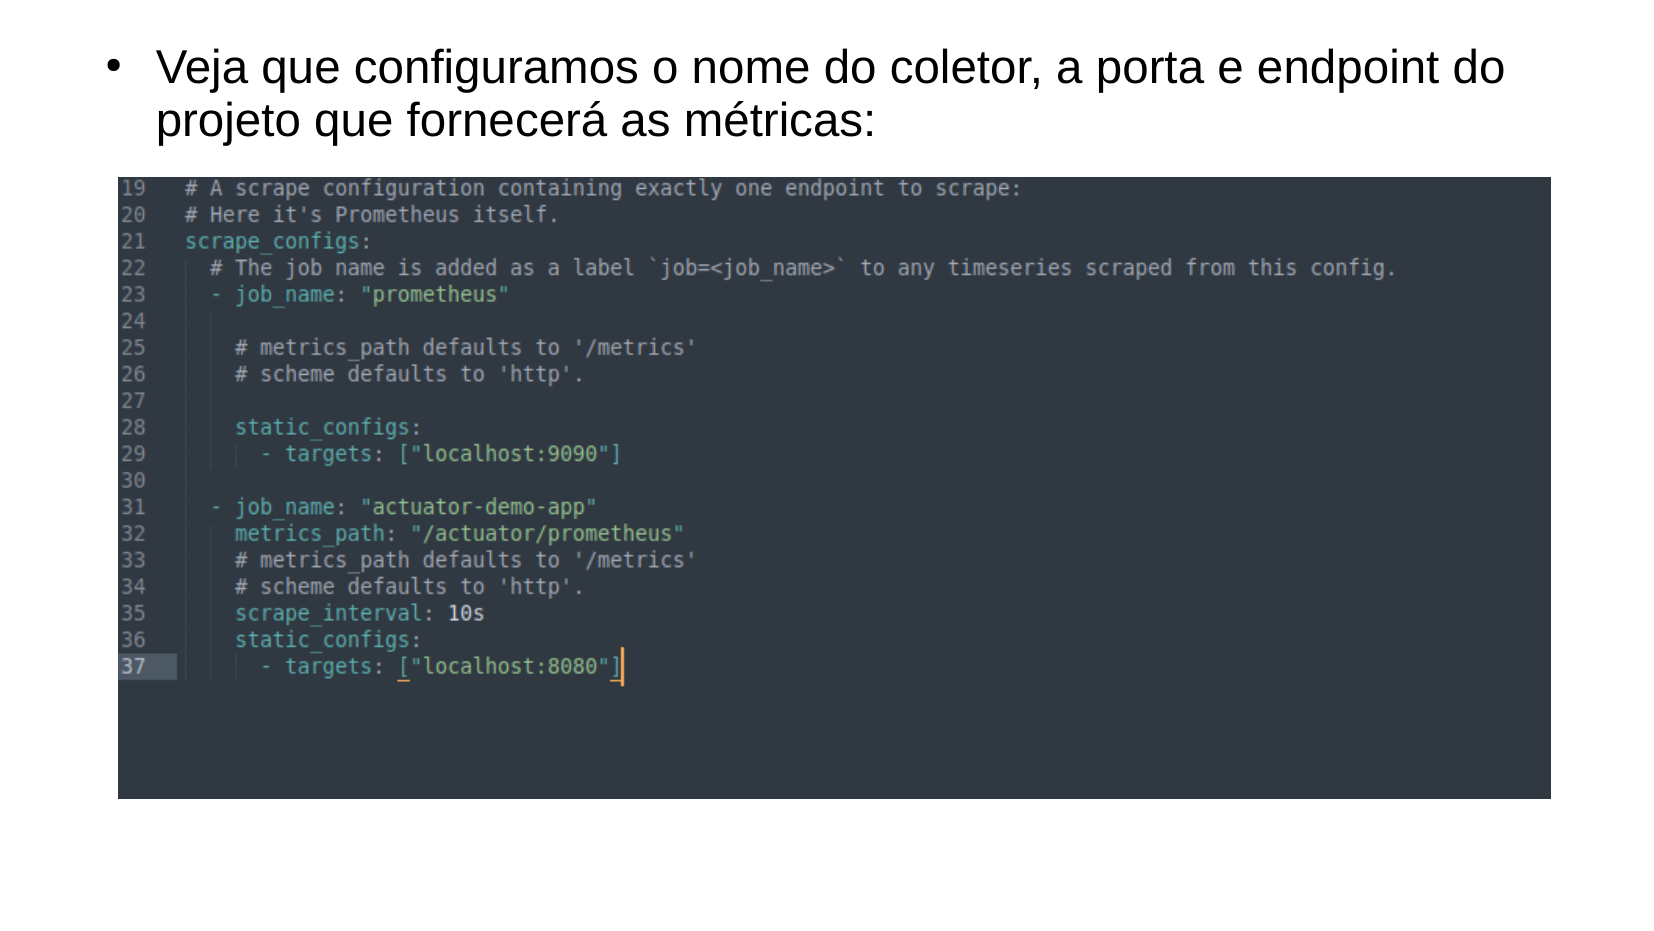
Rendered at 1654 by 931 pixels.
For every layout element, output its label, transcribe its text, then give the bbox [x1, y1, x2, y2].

picture [118, 177, 1551, 799]
list Veja que configuramos o nome do coletor, a porta e endpoint do projeto que fornecerá as métricas: [88, 40, 1577, 148]
